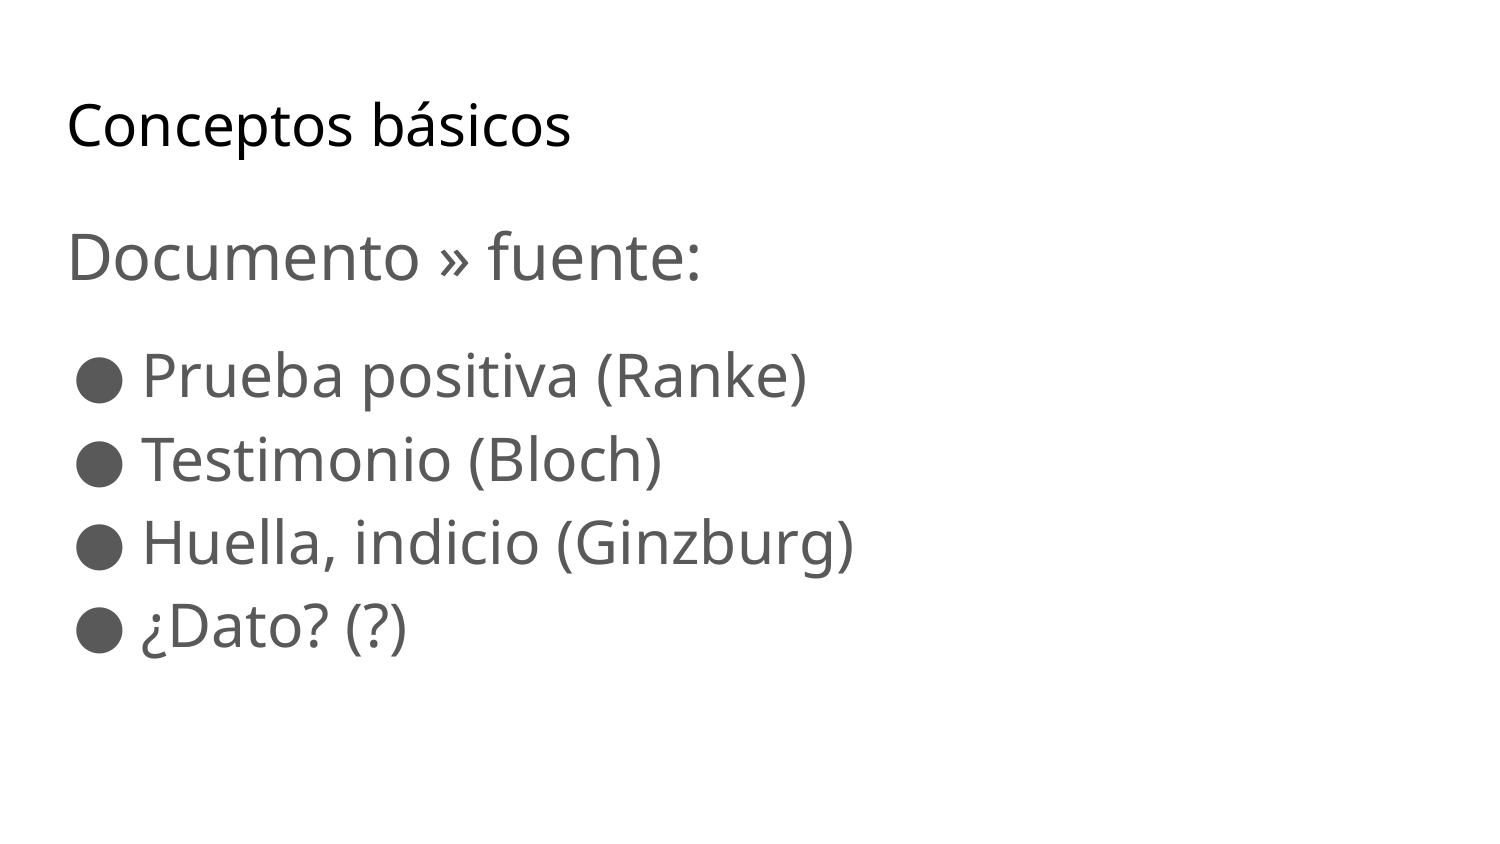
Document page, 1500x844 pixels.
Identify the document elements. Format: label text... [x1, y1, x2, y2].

title Conceptos básicos [51, 72, 1449, 167]
list Documento » fuente: Prueba positiva (Ranke) Testimonio (Bloch) Huella, indicio (Ginzburg) ¿Dato? (?) [51, 189, 1449, 750]
